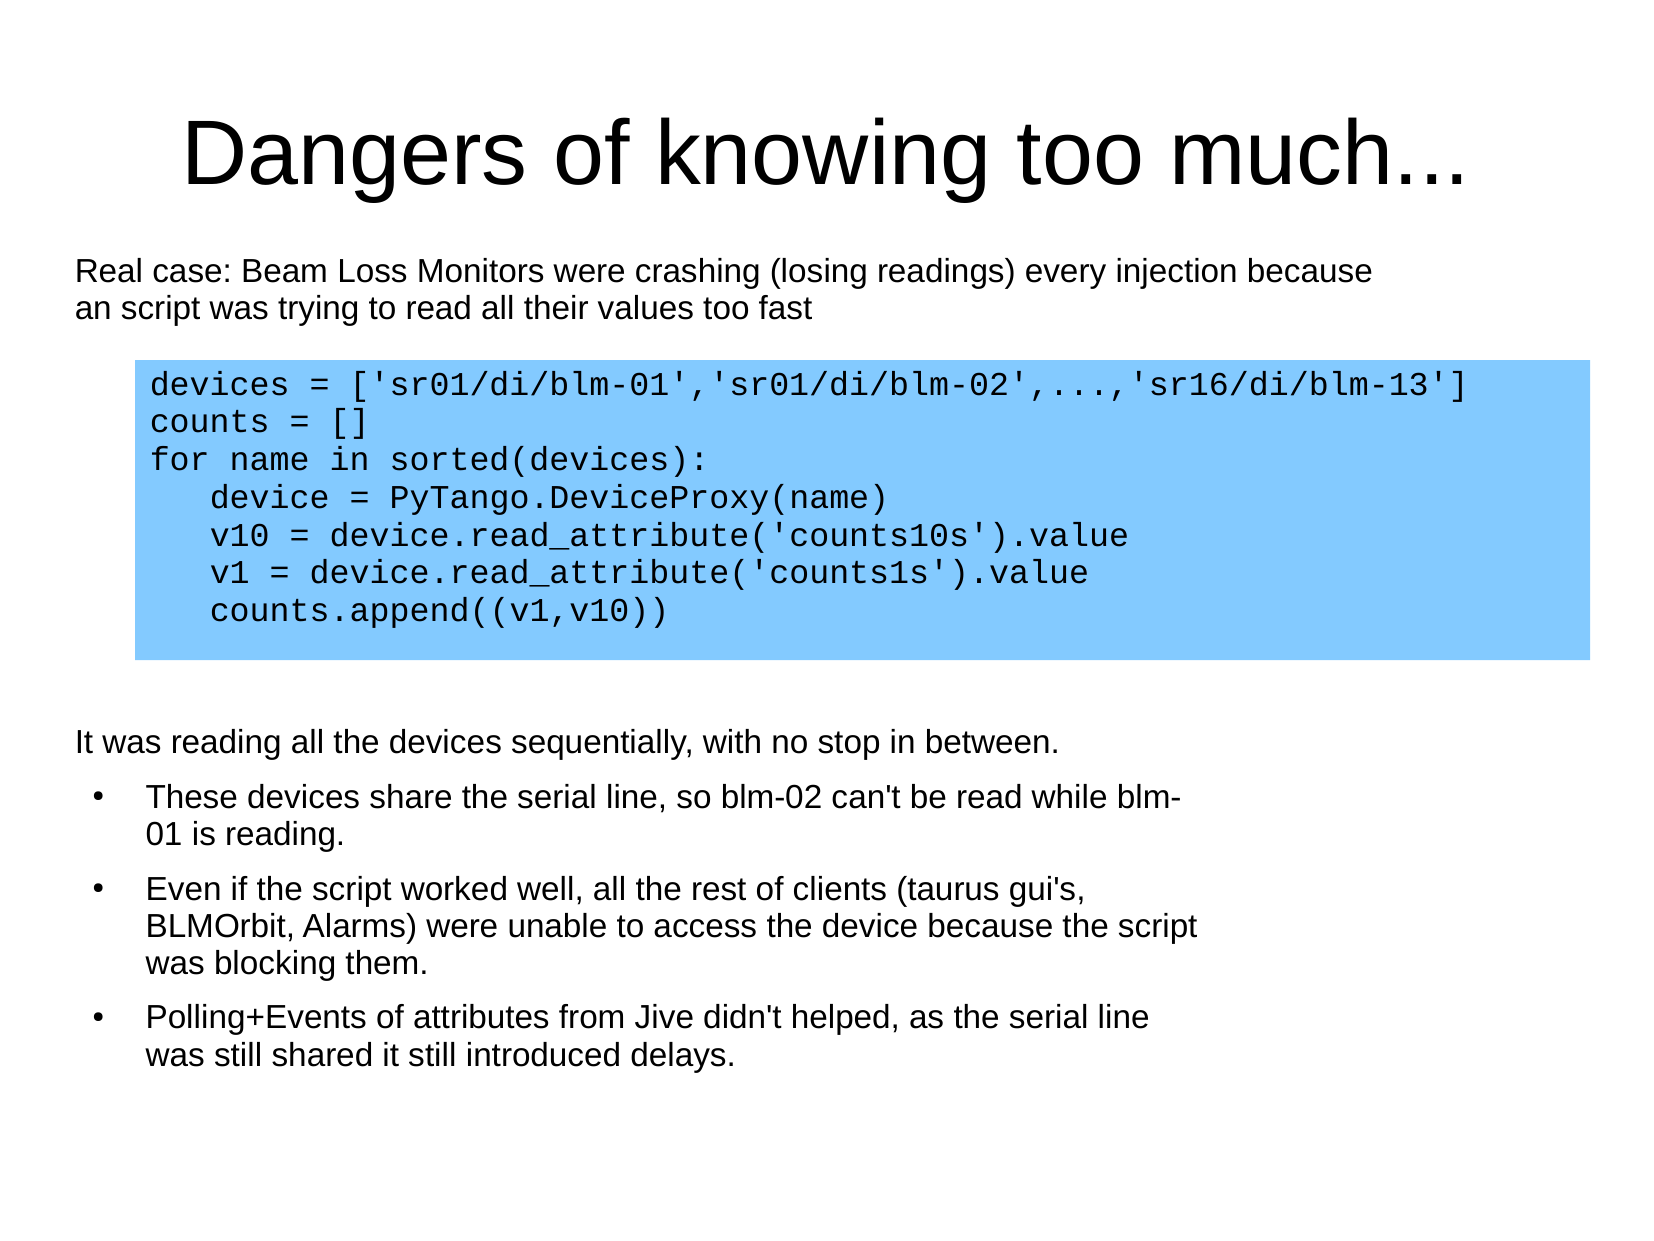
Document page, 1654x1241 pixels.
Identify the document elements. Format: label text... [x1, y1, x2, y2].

text_box It was reading all the devices sequentially, with no stop in between. These devices share the serial line, so blm-02 can't be read while blm-01 is reading. Even if the script worked well, all the rest of clients (taurus gui's, BLMOrbit, Alarms) were unable to access the device because the script was blocking them. Polling+Events of attributes from Jive didn't helped, as the serial line was still shared it still introduced delays. [60, 716, 1216, 1081]
title Dangers of knowing too much... [82, 49, 1571, 257]
text_box Real case: Beam Loss Monitors were crashing (losing readings) every injection because an script was trying to read all their values too fast [60, 245, 1411, 371]
text_box devices = ['sr01/di/blm-01','sr01/di/blm-02',...,'sr16/di/blm-13'] counts = [] for name in sorted(devices): device = PyTango.DeviceProxy(name) v10 = device.read_attribute('counts10s').value v1 = device.read_attribute('counts1s').value counts.append((v1,v10)) [135, 360, 1591, 661]
